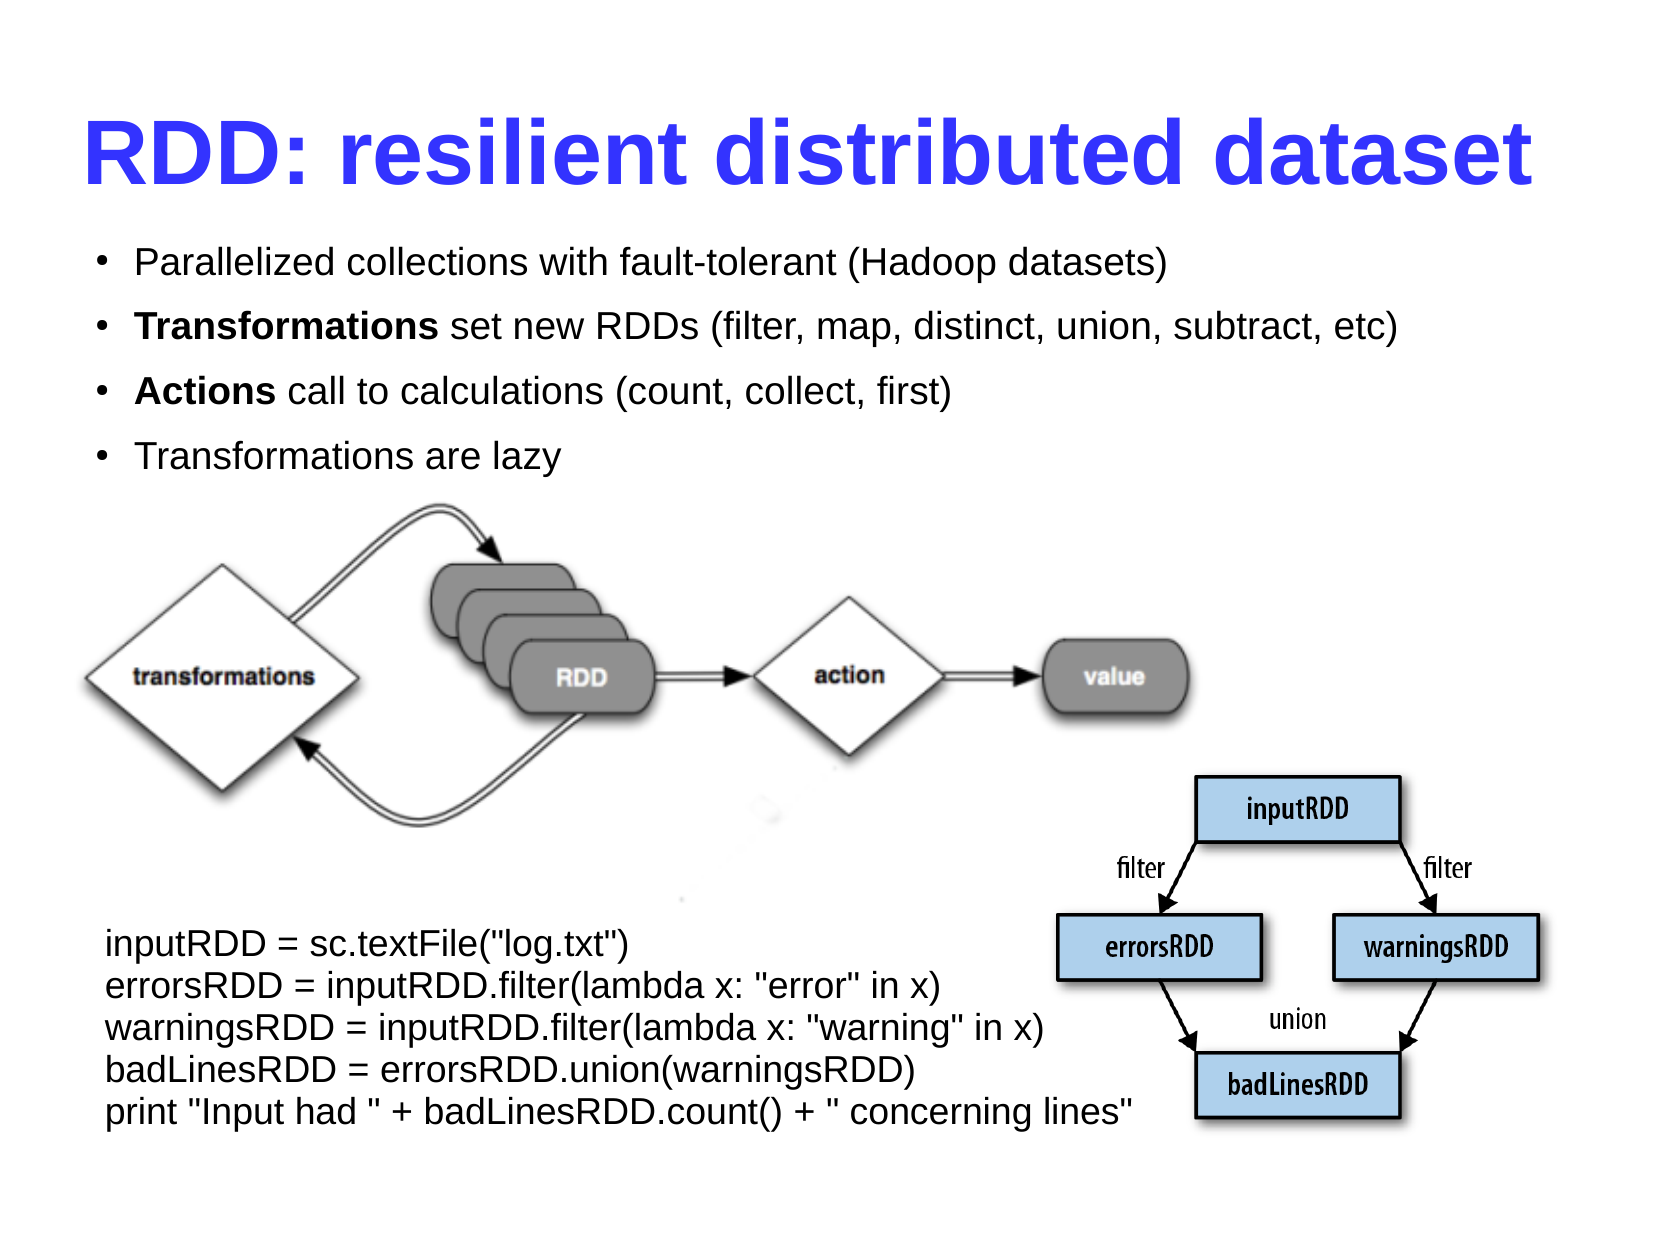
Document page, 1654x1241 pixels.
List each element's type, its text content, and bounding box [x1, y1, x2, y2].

list Parallelized collections with fault-tolerant (Hadoop datasets) Transformations set new RDDs (filter, map, distinct, union, subtract, etc) Actions call to calculations (count, collect, first) Transformations are lazy [82, 240, 1571, 481]
title RDD: resilient distributed dataset [82, 49, 1571, 240]
picture [0, 431, 1561, 1141]
text_box inputRDD = sc.textFile("log.txt") errorsRDD = inputRDD.filter(lambda x: "error" in x) warningsRDD = inputRDD.filter(lambda x: "warning" in x) badLinesRDD = errorsRDD.union(warningsRDD) print "Input had " + badLinesRDD.count() + " concerning lines" [90, 915, 1246, 1171]
